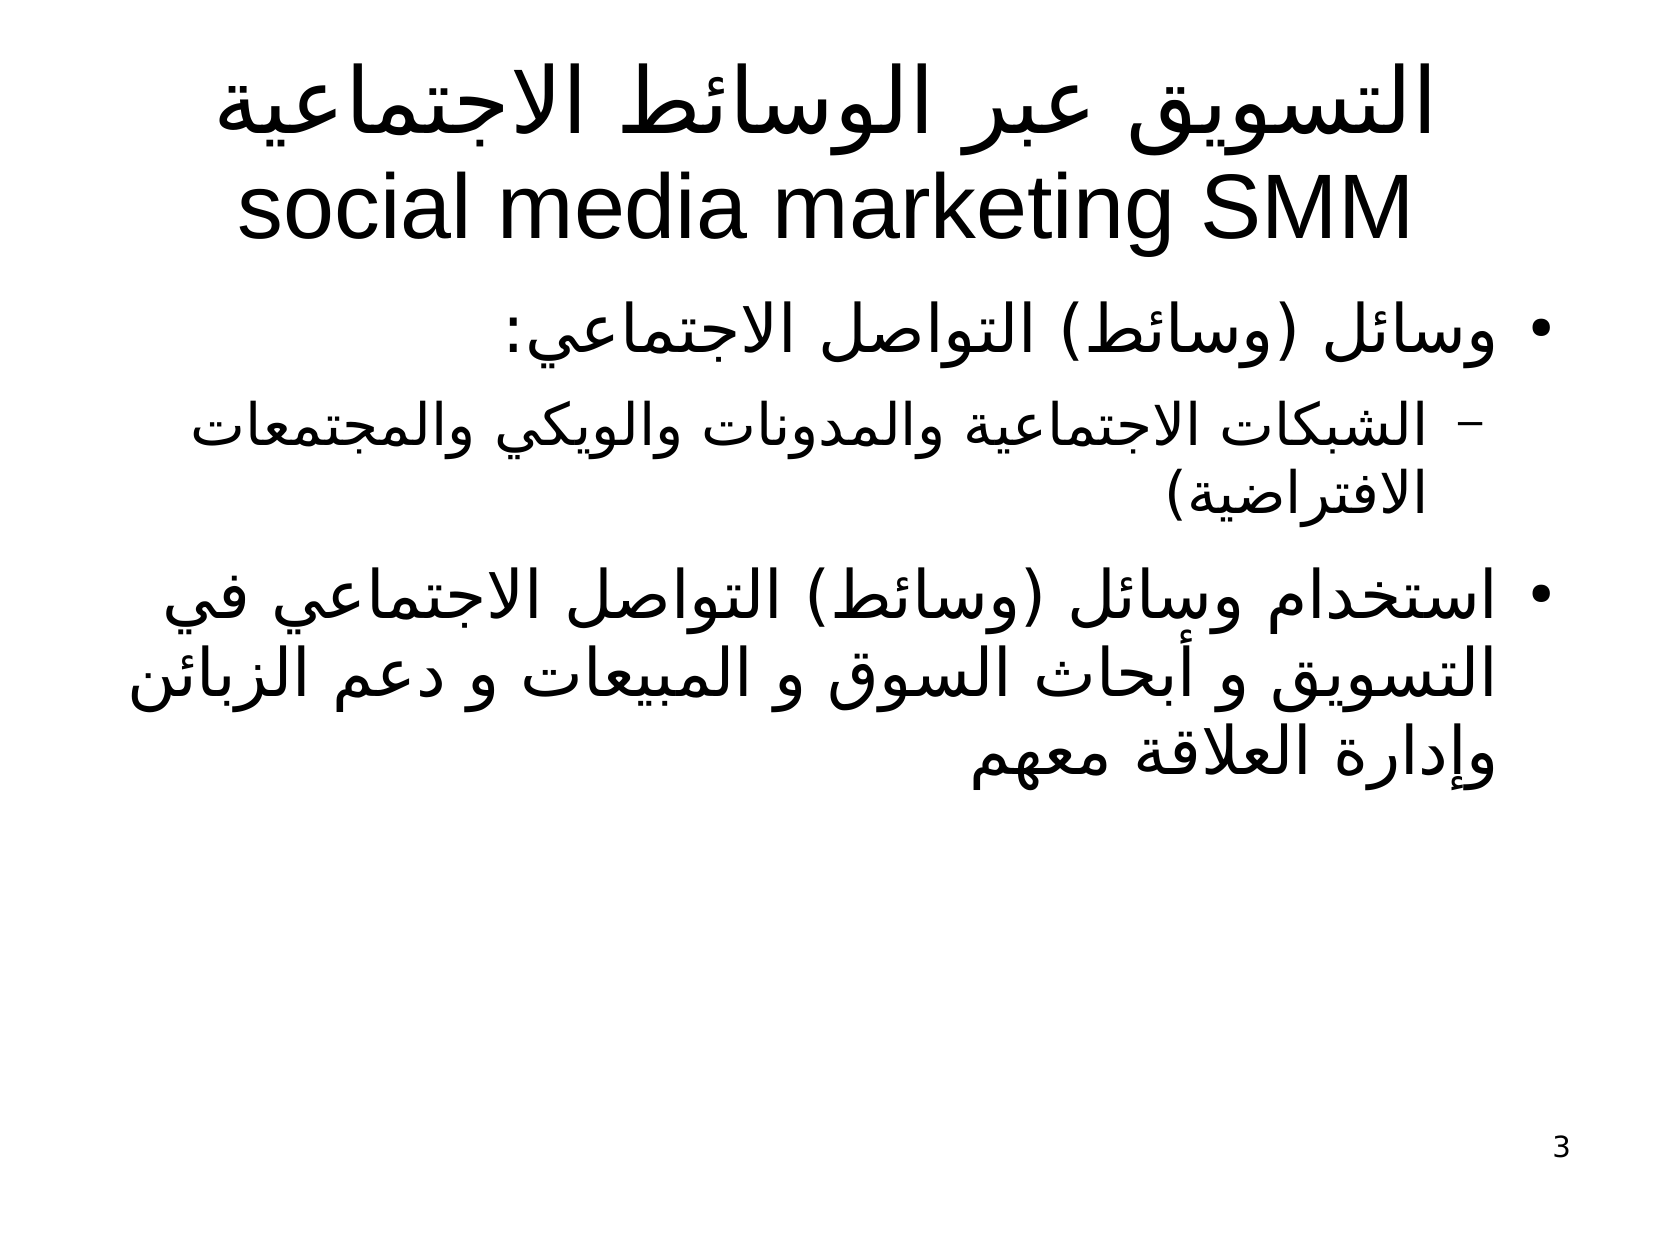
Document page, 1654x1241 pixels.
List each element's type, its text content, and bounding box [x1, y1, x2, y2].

list وسائل (وسائط) التواصل الاجتماعي: الشبكات الاجتماعية والمدونات والويكي والمجتمعات الافتراضية) استخدام وسائل (وسائط) التواصل الاجتماعي في التسويق و أبحاث السوق و المبيعات و دعم الزبائن وإدارة العلاقة معهم [82, 290, 1571, 1010]
title التسويق عبر الوسائط الاجتماعية social media marketing SMM [82, 46, 1571, 260]
